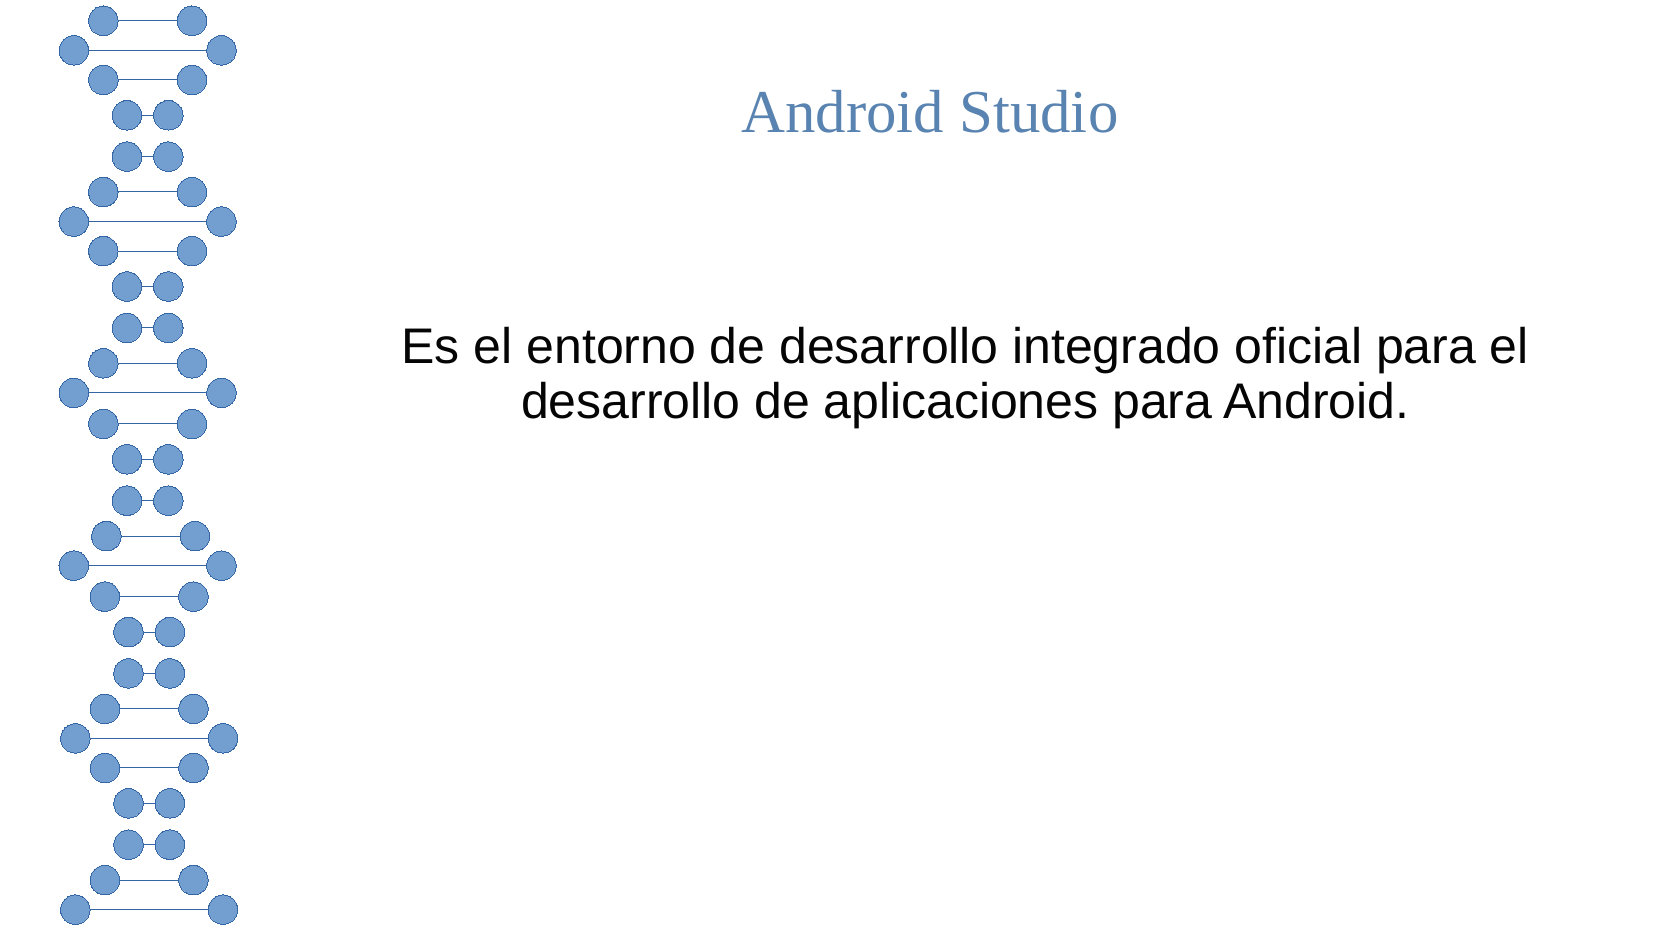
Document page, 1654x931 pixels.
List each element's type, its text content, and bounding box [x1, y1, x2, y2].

list Es el entorno de desarrollo integrado oficial para el desarrollo de aplicaciones para Android. [265, 240, 1595, 780]
title Android Studio [265, 35, 1595, 189]
